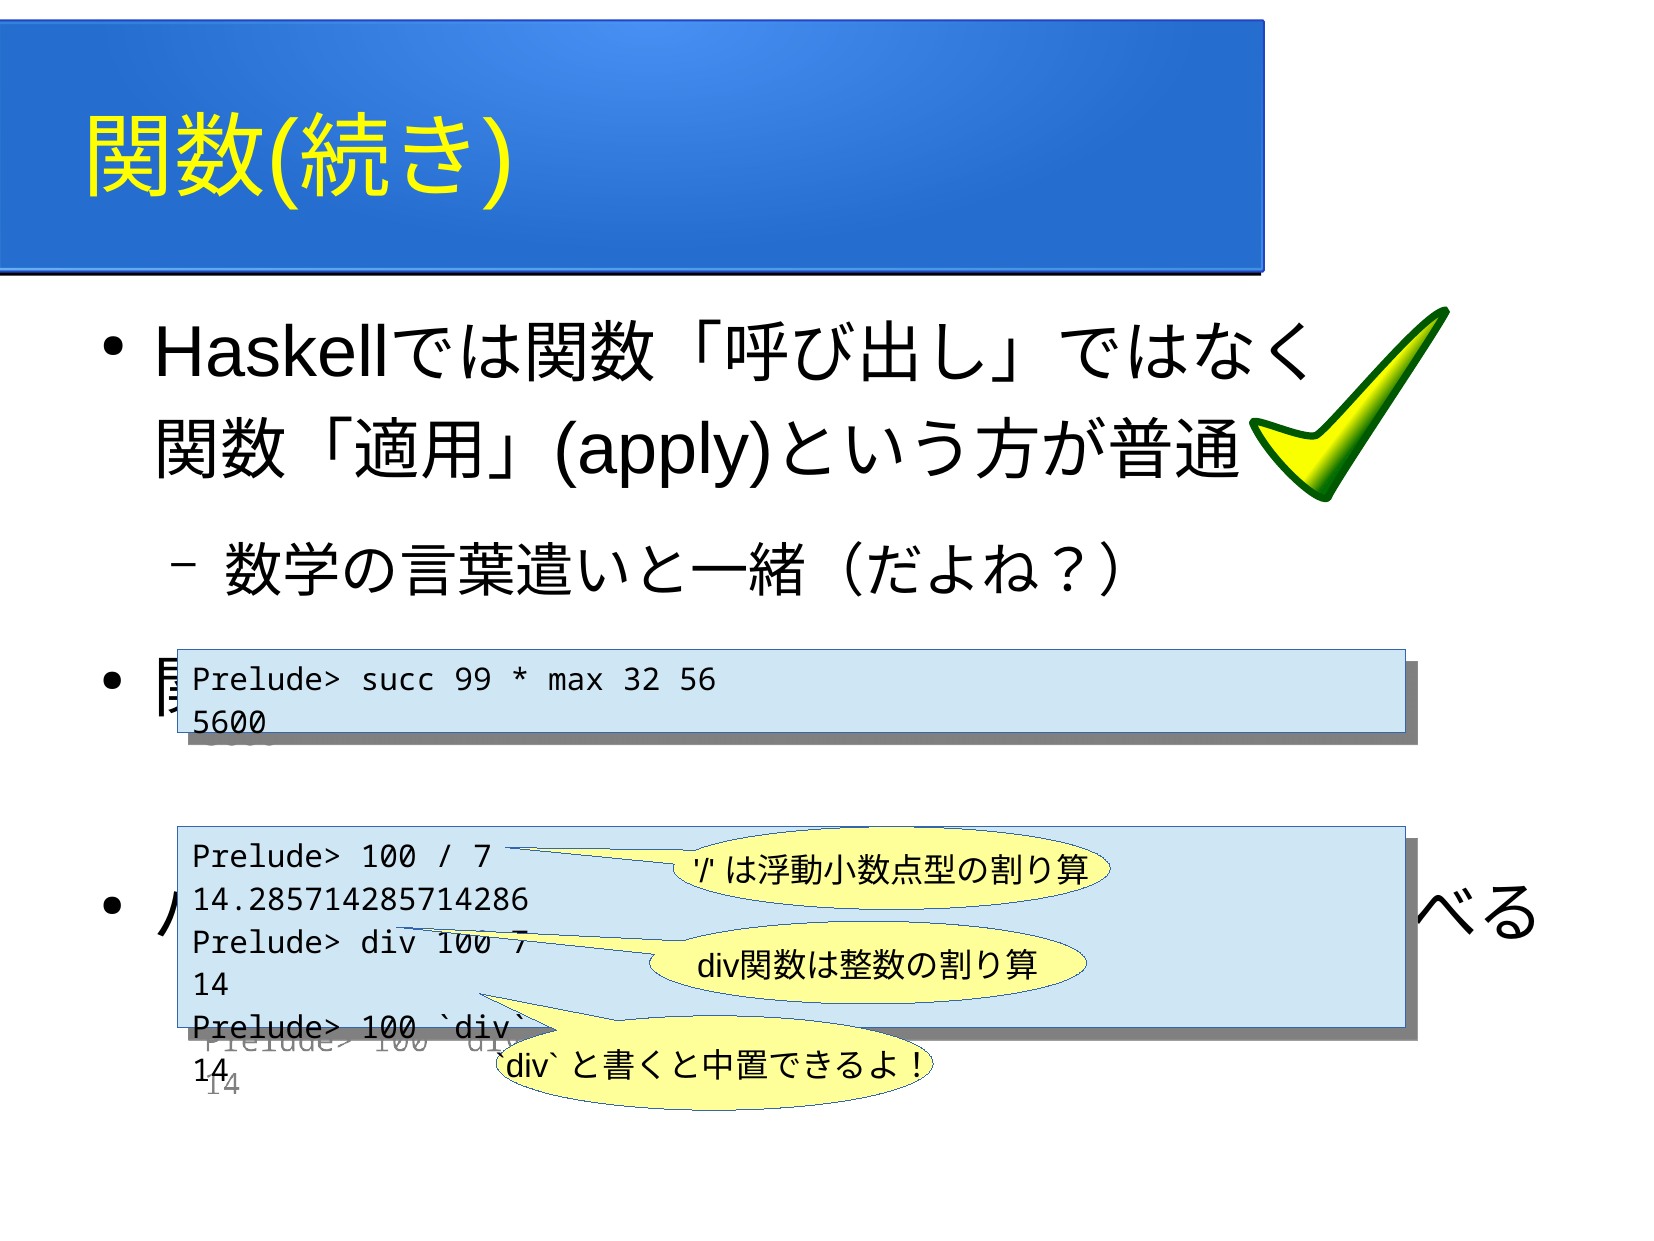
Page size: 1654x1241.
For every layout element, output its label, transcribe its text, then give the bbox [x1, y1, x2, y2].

picture [1247, 302, 1453, 508]
text_box div関数は整数の割り算 [396, 921, 1087, 1004]
list Haskellでは関数「呼び出し」ではなく 関数「適用」(apply)という方が普通 数学の言葉遣いと一緒（だよね？） 関数適用は他の演算子より結びつきが強い バッククォート ` を使うと中置で関数を呼べる [82, 299, 1571, 1111]
text_box Prelude> succ 99 * max 32 56 5600 [177, 649, 1406, 733]
text_box '/' は浮動小数点型の割り算 [505, 826, 1111, 910]
text_box Prelude> 100 / 7 14.285714285714286 Prelude> div 100 7 14 Prelude> 100 `div` 7 14 [177, 826, 1406, 1028]
text_box `div` と書くと中置できるよ！ [479, 993, 934, 1111]
title 関数(続き) [82, 47, 1235, 252]
